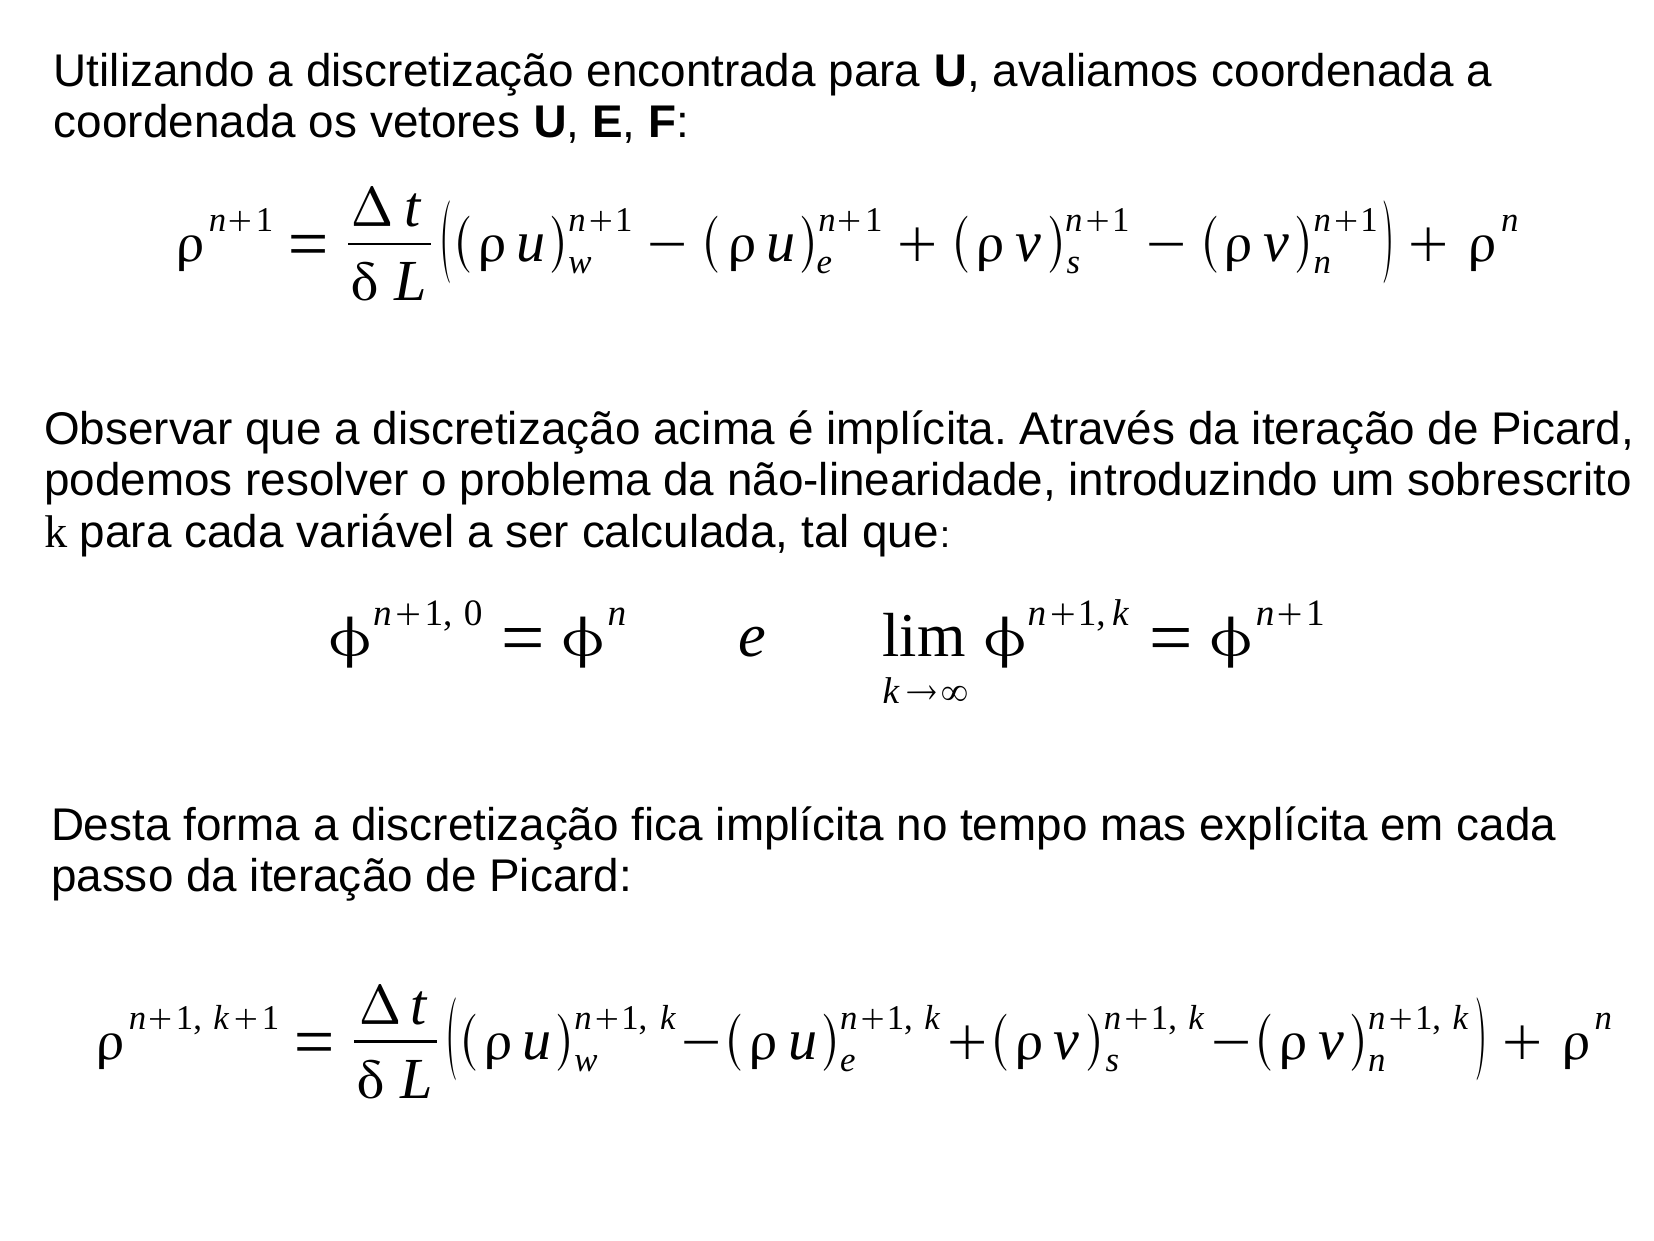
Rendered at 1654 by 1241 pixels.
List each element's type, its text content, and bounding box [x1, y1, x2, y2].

text_box Observar que a discretização acima é implícita. Através da iteração de Picard, podemos resolver o problema da não-linearidade, introduzindo um sobrescrito k para cada variável a ser calculada, tal que: [29, 395, 1632, 565]
text_box Utilizando a discretização encontrada para U, avaliamos coordenada a coordenada os vetores U, E, F: [39, 37, 1492, 156]
chart [86, 973, 1615, 1113]
chart [166, 175, 1525, 311]
text_box Desta forma a discretização fica implícita no tempo mas explícita em cada passo da iteração de Picard: [36, 791, 1555, 909]
chart [321, 592, 1332, 711]
